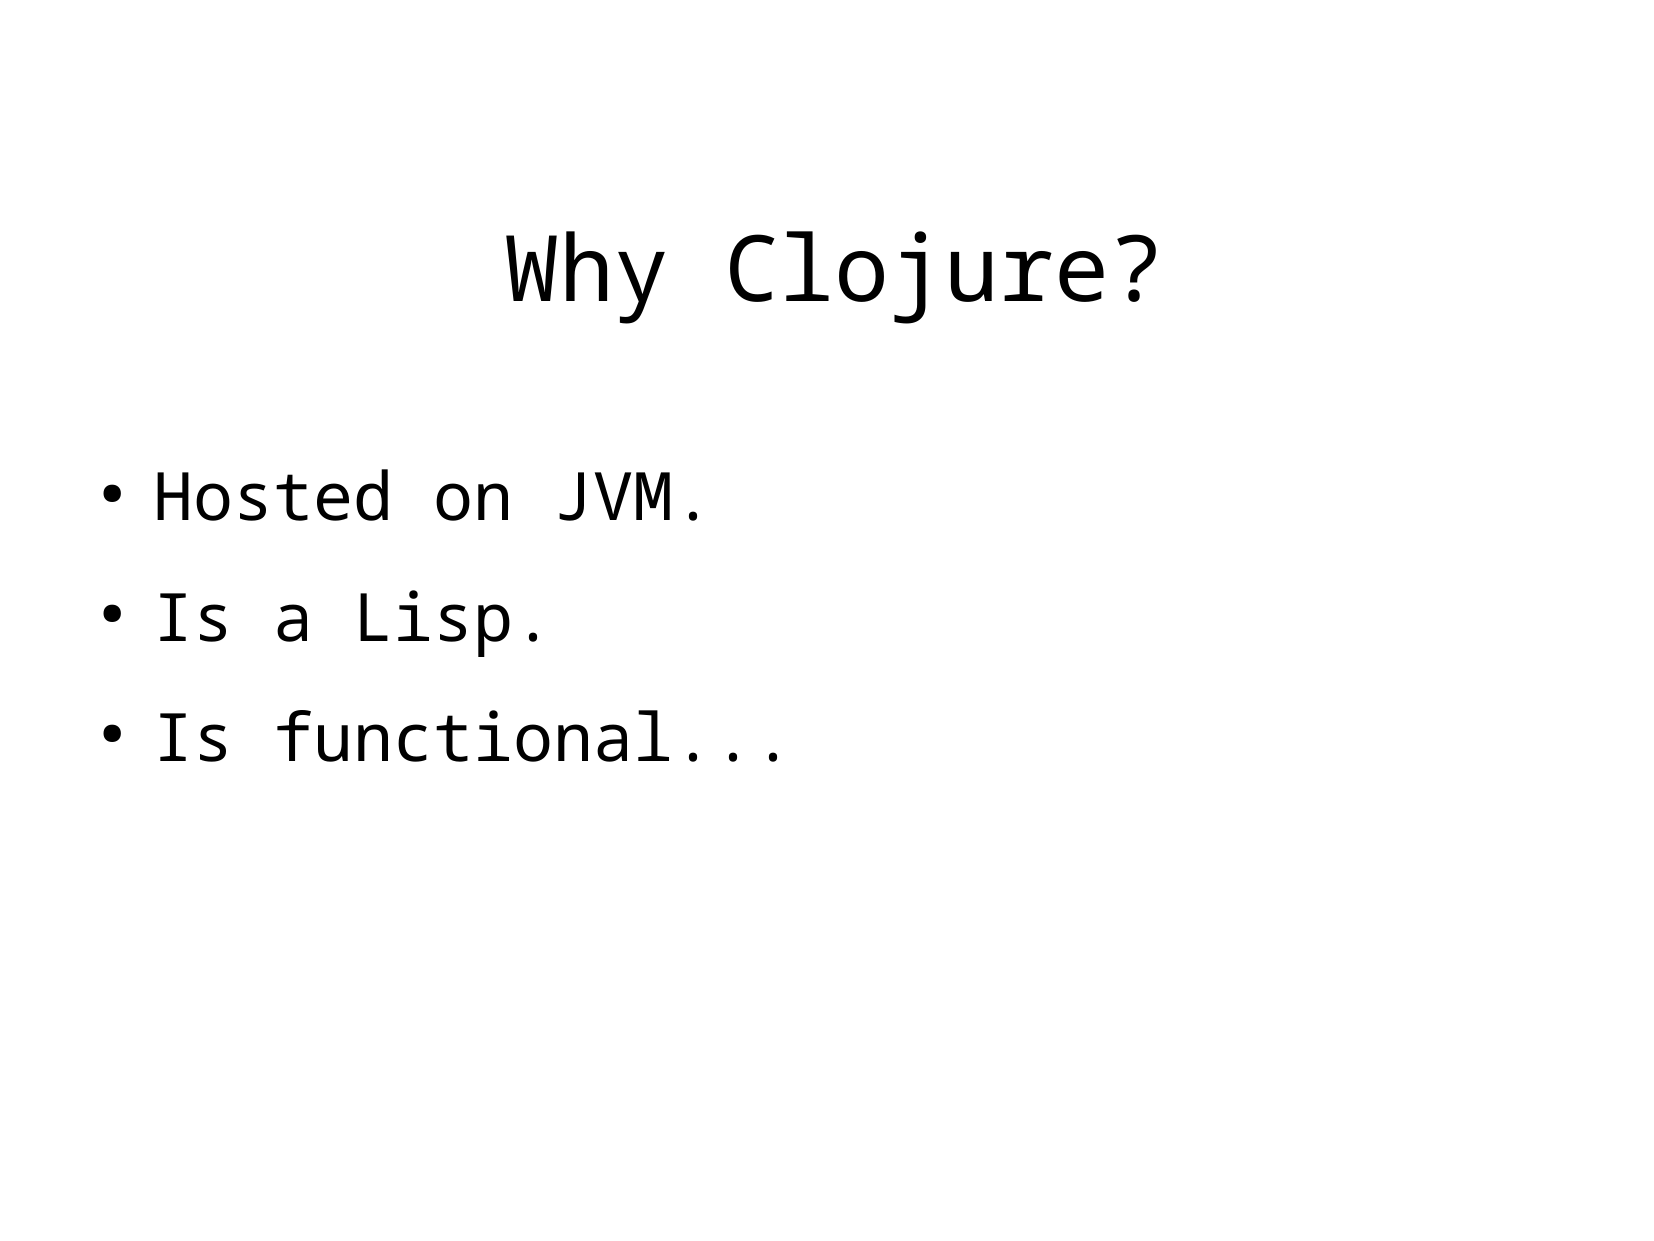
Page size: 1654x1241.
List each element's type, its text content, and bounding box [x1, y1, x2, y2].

list Hosted on JVM. Is a Lisp. Is functional... [82, 449, 1571, 1060]
title Why Clojure? [90, 162, 1579, 370]
